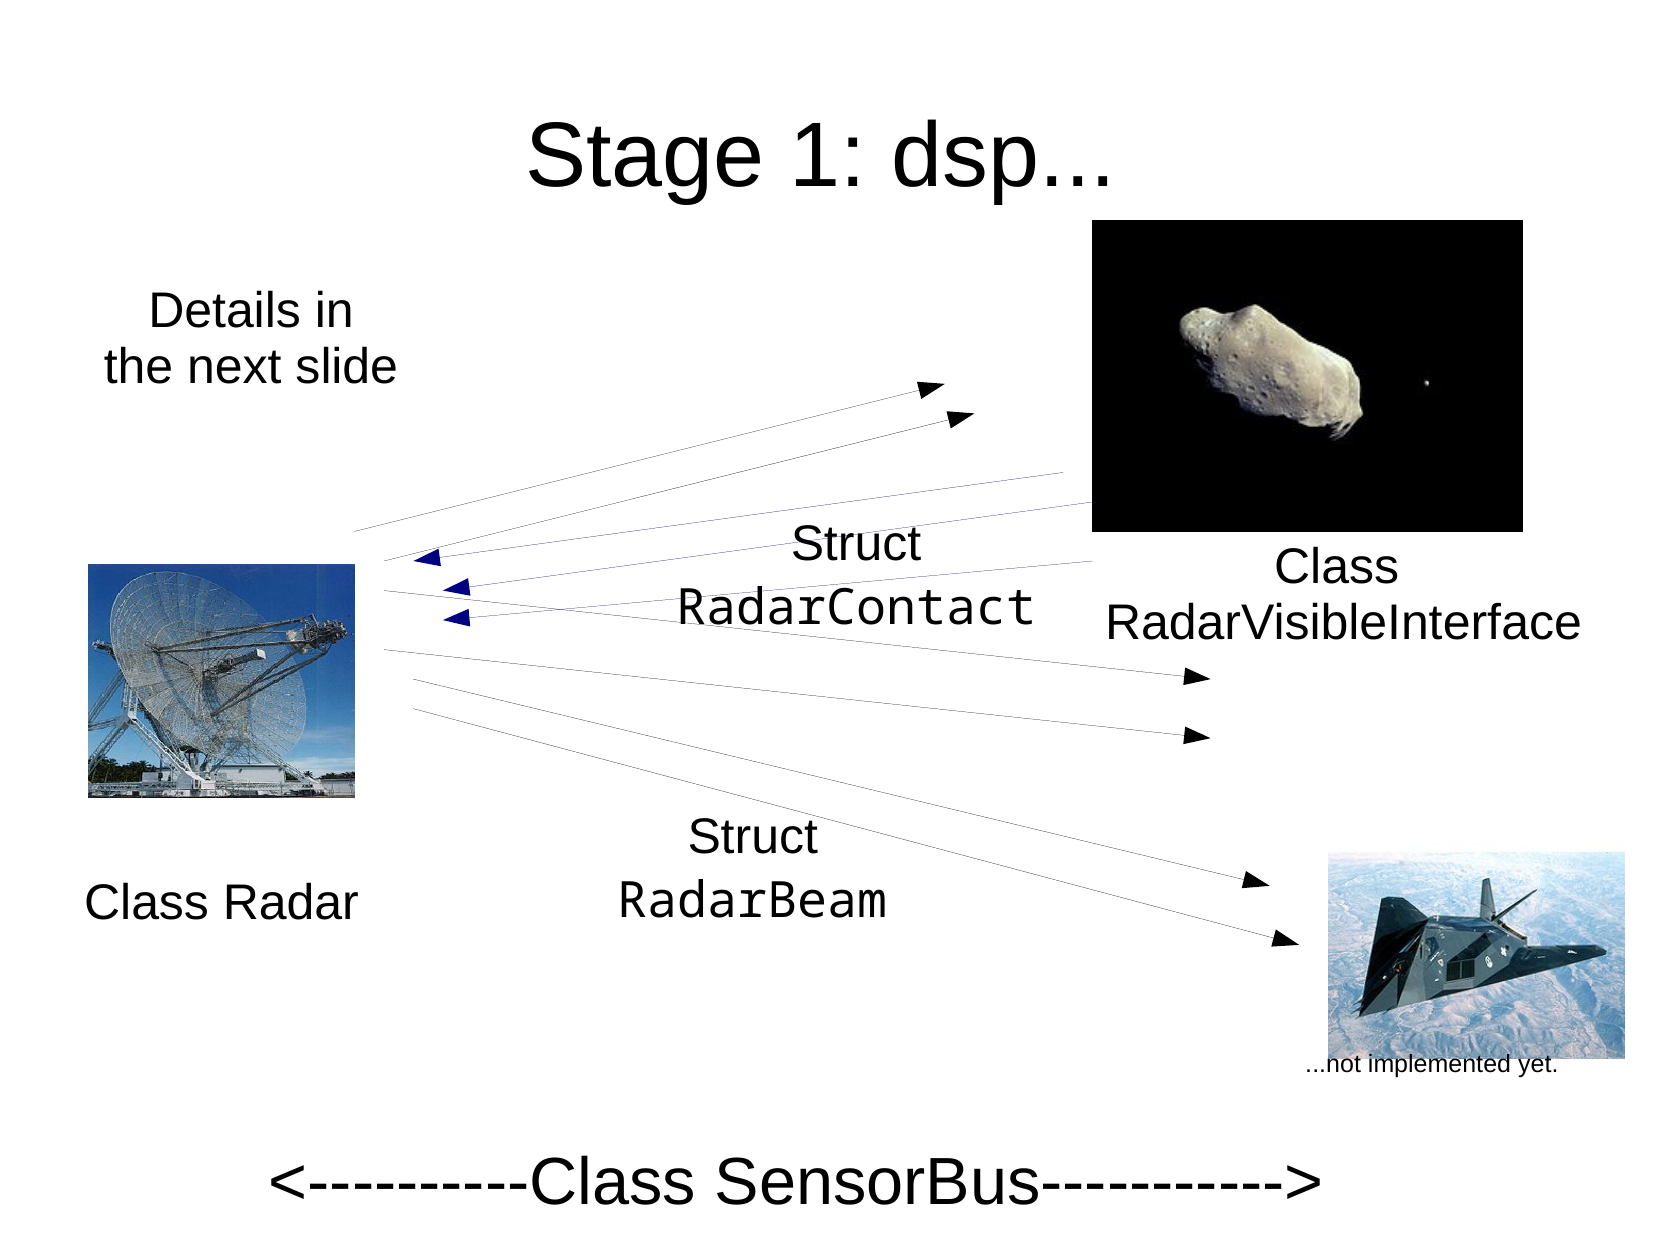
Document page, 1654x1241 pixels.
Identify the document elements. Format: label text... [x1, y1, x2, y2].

text_box <----------Class SensorBus-----------> [206, 1122, 1388, 1241]
text_box Details in the next slide [88, 282, 414, 395]
text_box Struct RadarContact [649, 519, 1063, 635]
text_box Class Radar [59, 858, 384, 945]
text_box ...not implemented yet. [1240, 1006, 1625, 1123]
picture [1092, 220, 1523, 532]
picture [1328, 826, 1625, 1006]
text_box Class RadarVisibleInterface [1033, 538, 1654, 650]
text_box Struct RadarBeam [590, 812, 916, 928]
title Stage 1: dsp... [76, 59, 1565, 252]
picture [88, 564, 355, 798]
